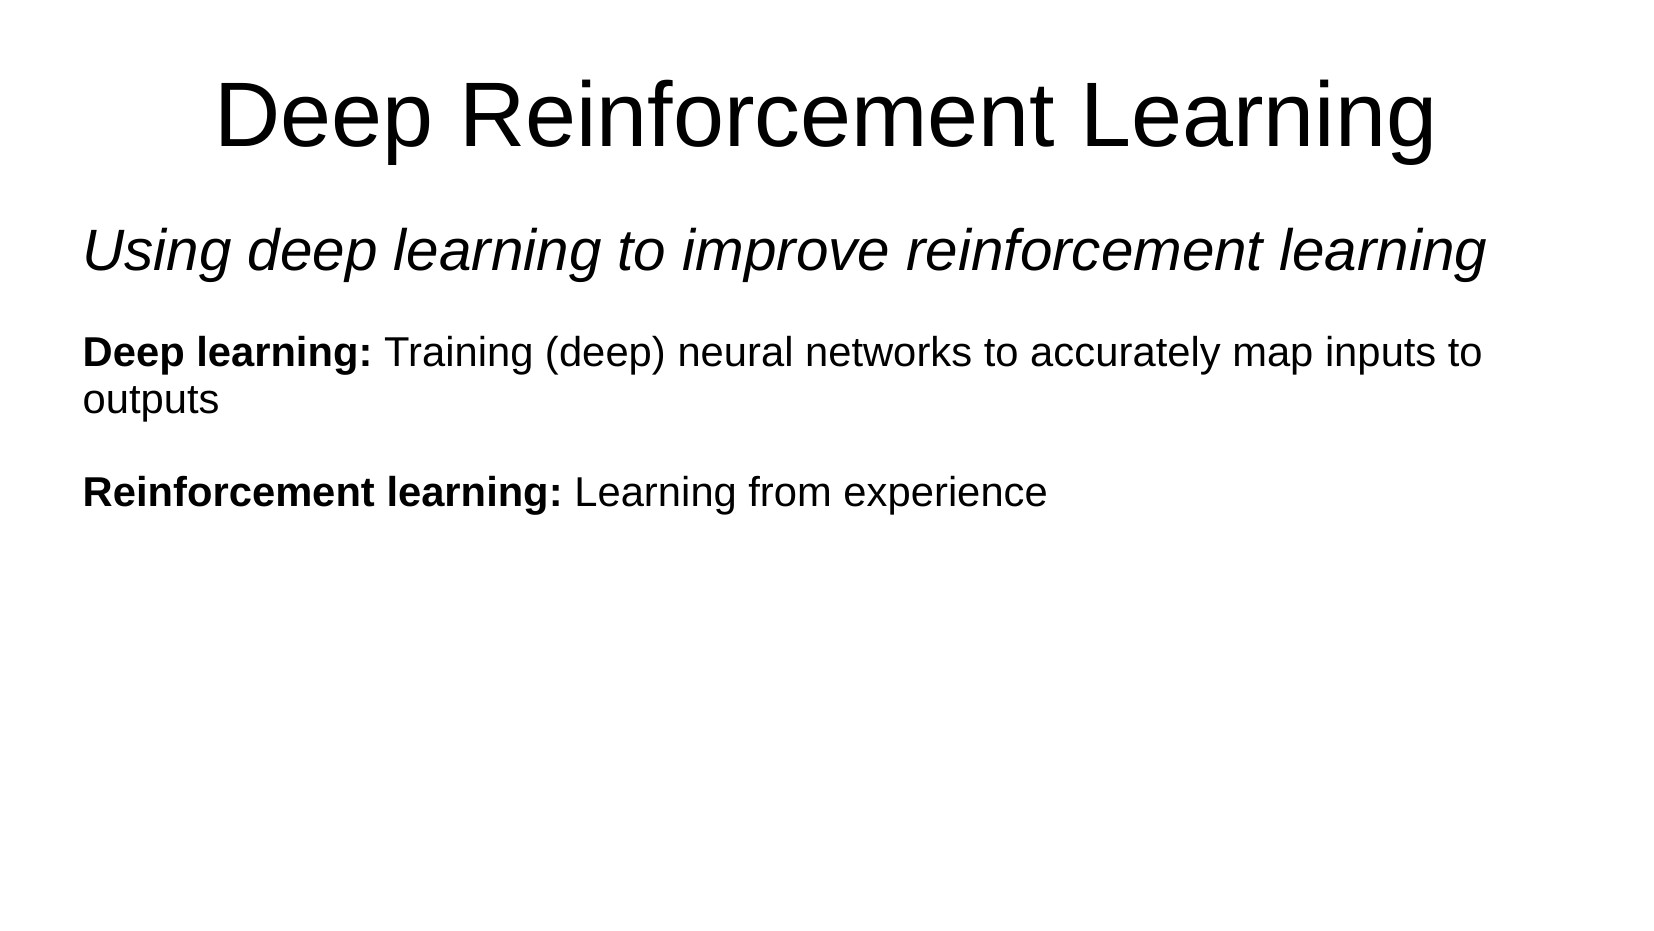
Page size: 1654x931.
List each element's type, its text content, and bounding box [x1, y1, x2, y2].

subtitle Using deep learning to improve reinforcement learning Deep learning: Training (deep) neural networks to accurately map inputs to outputs Reinforcement learning: Learning from experience [82, 217, 1571, 758]
title Deep Reinforcement Learning [82, 37, 1571, 193]
